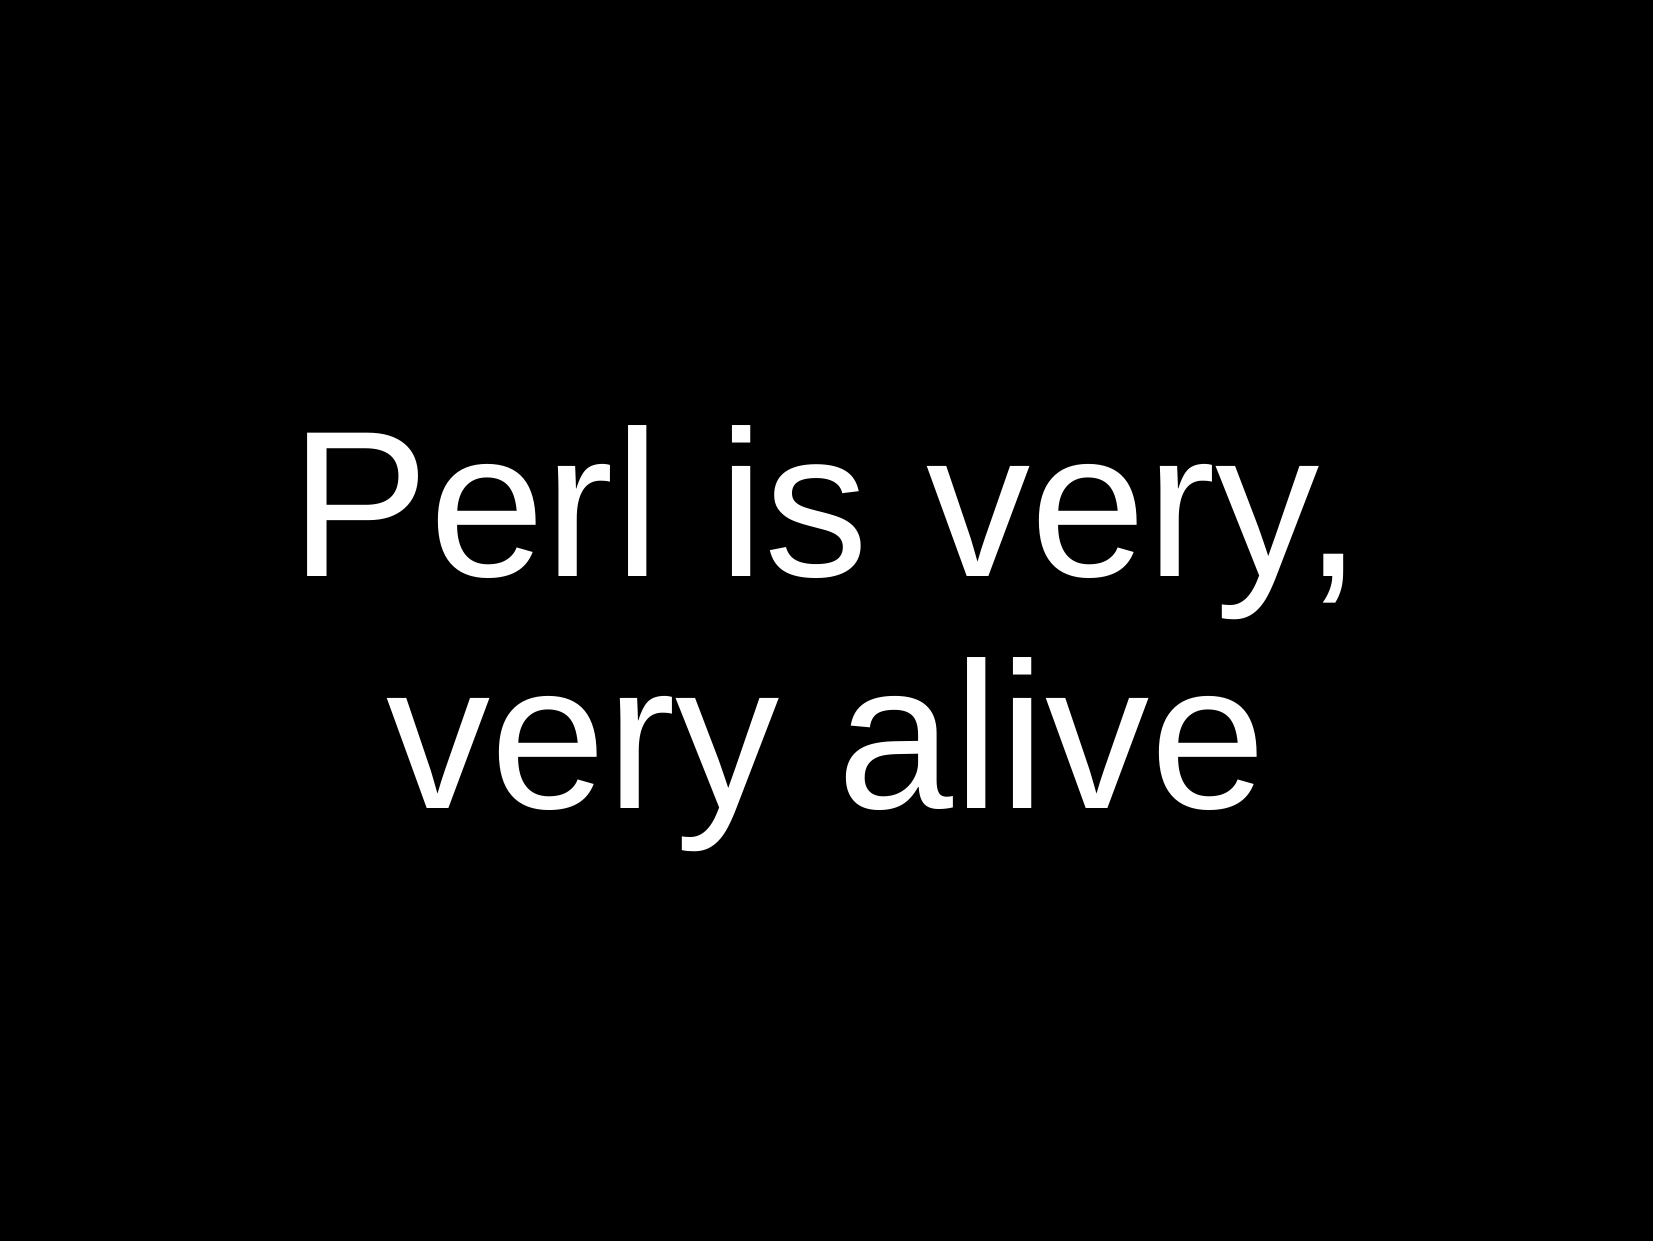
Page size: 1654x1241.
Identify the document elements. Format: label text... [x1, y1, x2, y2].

title Perl is very, very alive [82, 101, 1571, 1140]
